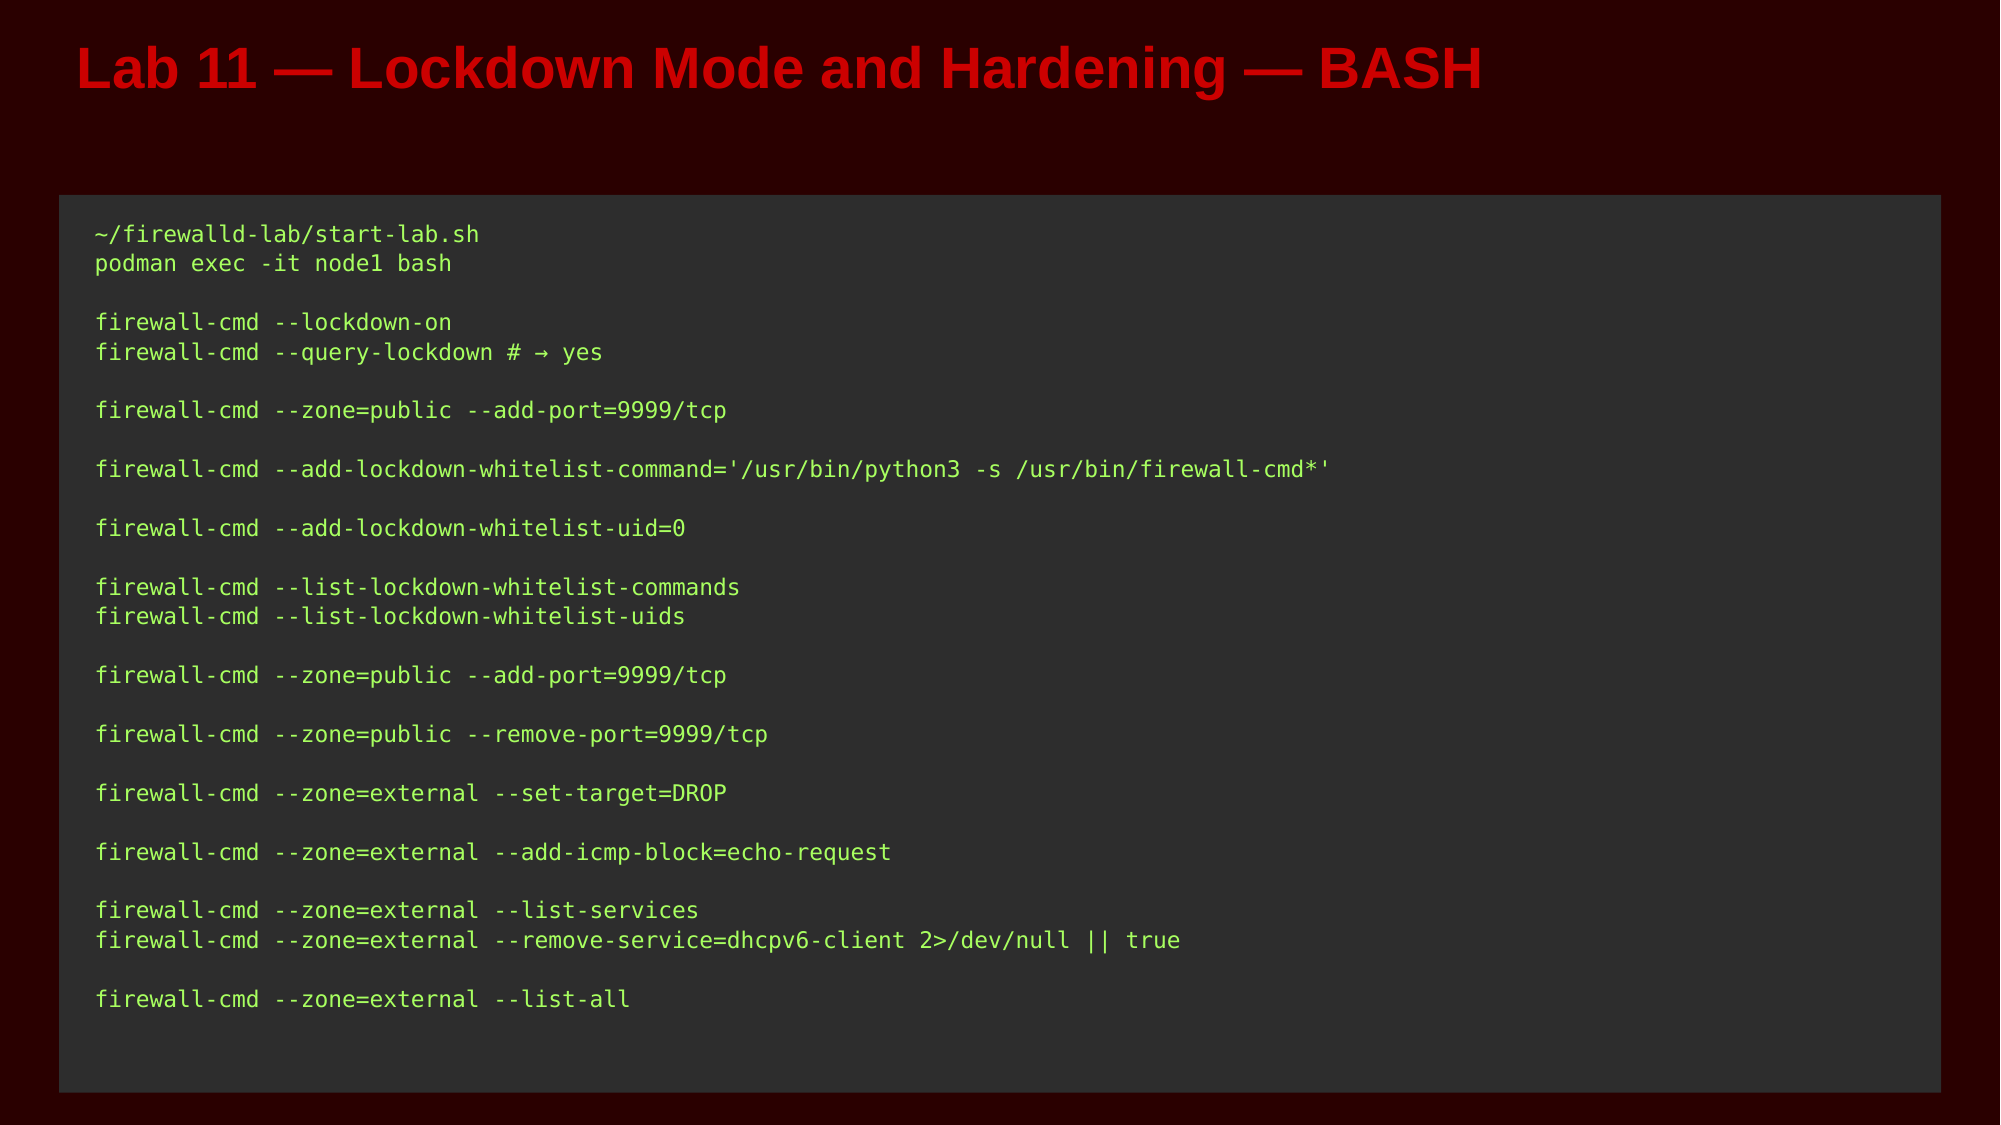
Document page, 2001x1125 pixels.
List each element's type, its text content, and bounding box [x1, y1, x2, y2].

text_box ~/firewalld-lab/start-lab.sh podman exec -it node1 bash firewall-cmd --lockdown-on firewall-cmd --query-lockdown # → yes firewall-cmd --zone=public --add-port=9999/tcp firewall-cmd --add-lockdown-whitelist-command='/usr/bin/python3 -s /usr/bin/firewall-cmd*' firewall-cmd --add-lockdown-whitelist-uid=0 firewall-cmd --list-lockdown-whitelist-commands firewall-cmd --list-lockdown-whitelist-uids firewall-cmd --zone=public --add-port=9999/tcp firewall-cmd --zone=public --remove-port=9999/tcp firewall-cmd --zone=external --set-target=DROP firewall-cmd --zone=external --add-icmp-block=echo-request firewall-cmd --zone=external --list-services firewall-cmd --zone=external --remove-service=dhcpv6-client 2>/dev/null || true firewall-cmd --zone=external --list-all [59, 194, 1942, 1093]
text_box Lab 11 — Lockdown Mode and Hardening — BASH [59, 23, 1942, 178]
